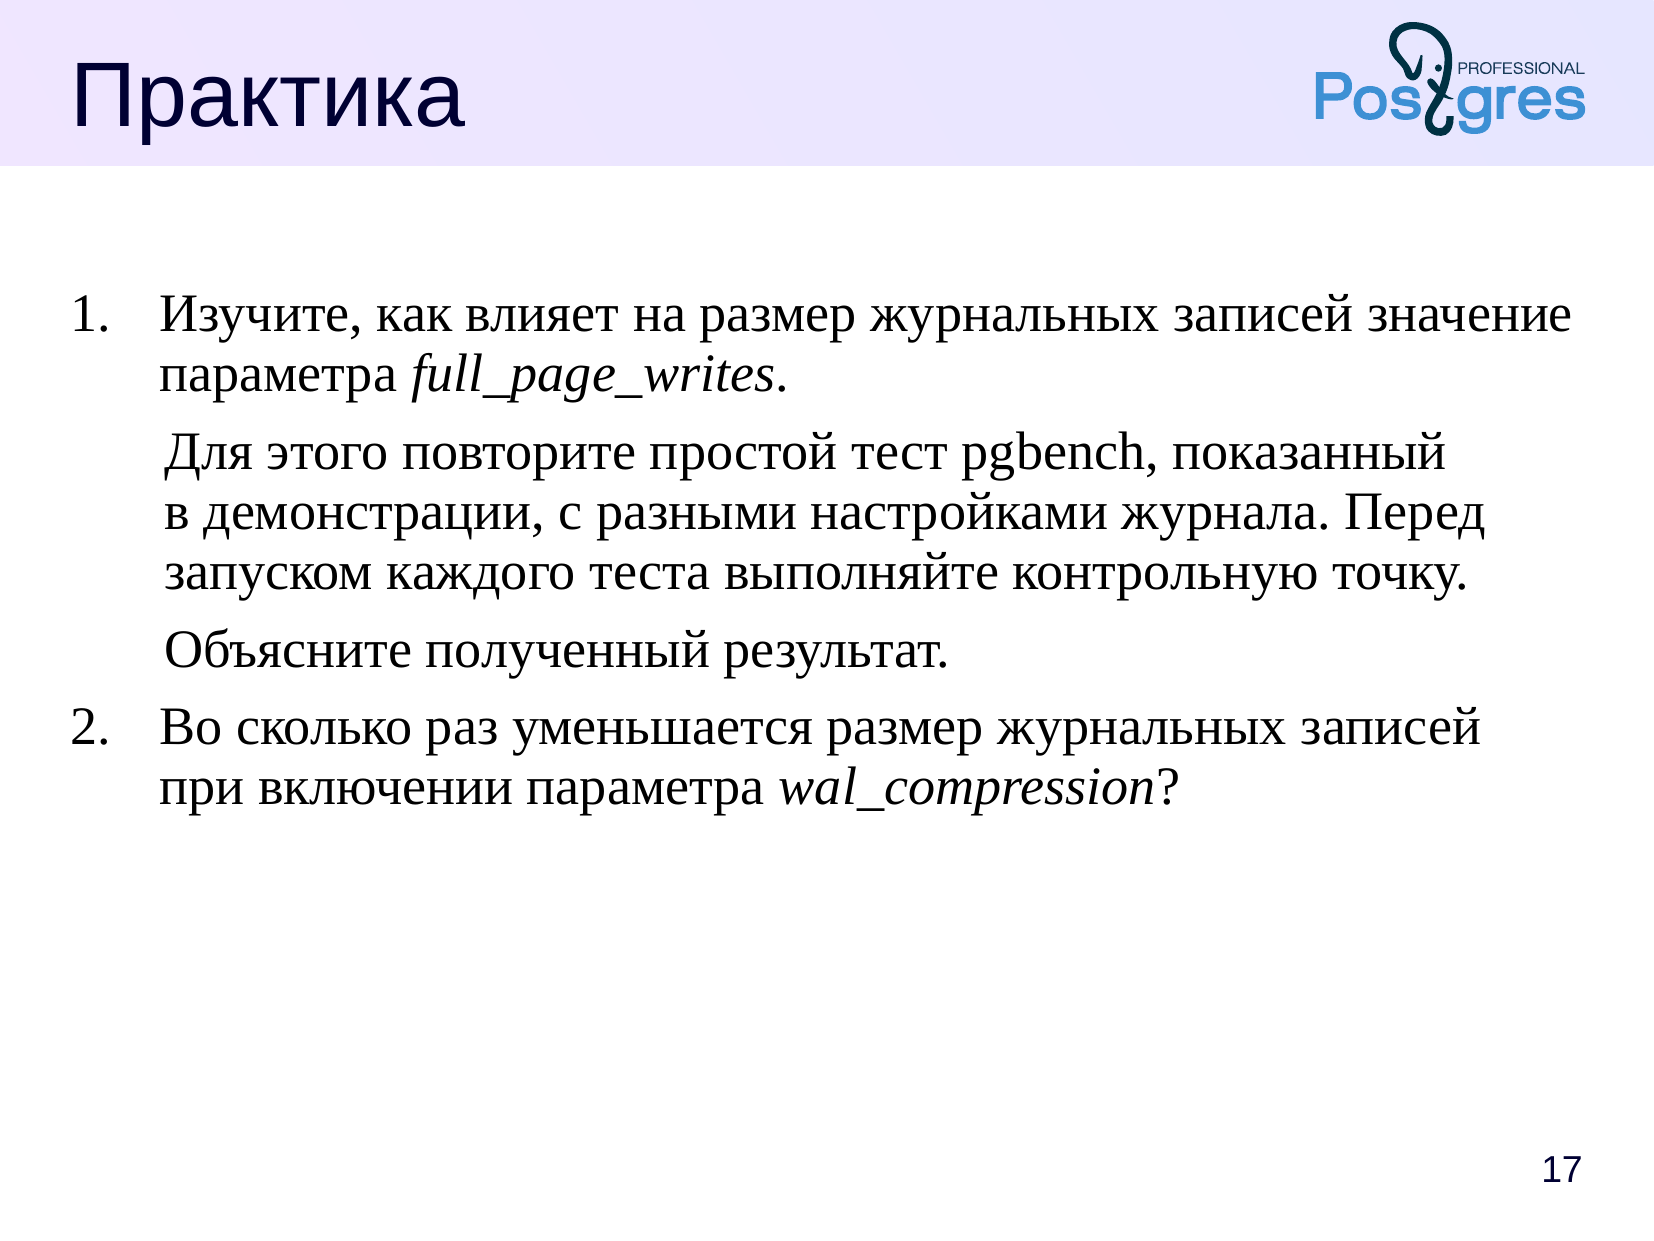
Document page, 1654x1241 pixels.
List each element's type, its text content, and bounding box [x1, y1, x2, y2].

list Изучите, как влияет на размер журнальных записей значение параметра full_page_writes. Для этого повторите простой тест pgbench, показанный в демонстрации, с разными настройками журнала. Перед запуском каждого теста выполняйте контрольную точку. Объясните полученный результат. Во сколько раз уменьшается размер журнальных записей при включении параметра wal_compression? [70, 283, 1583, 1134]
title Практика [70, 43, 1241, 147]
